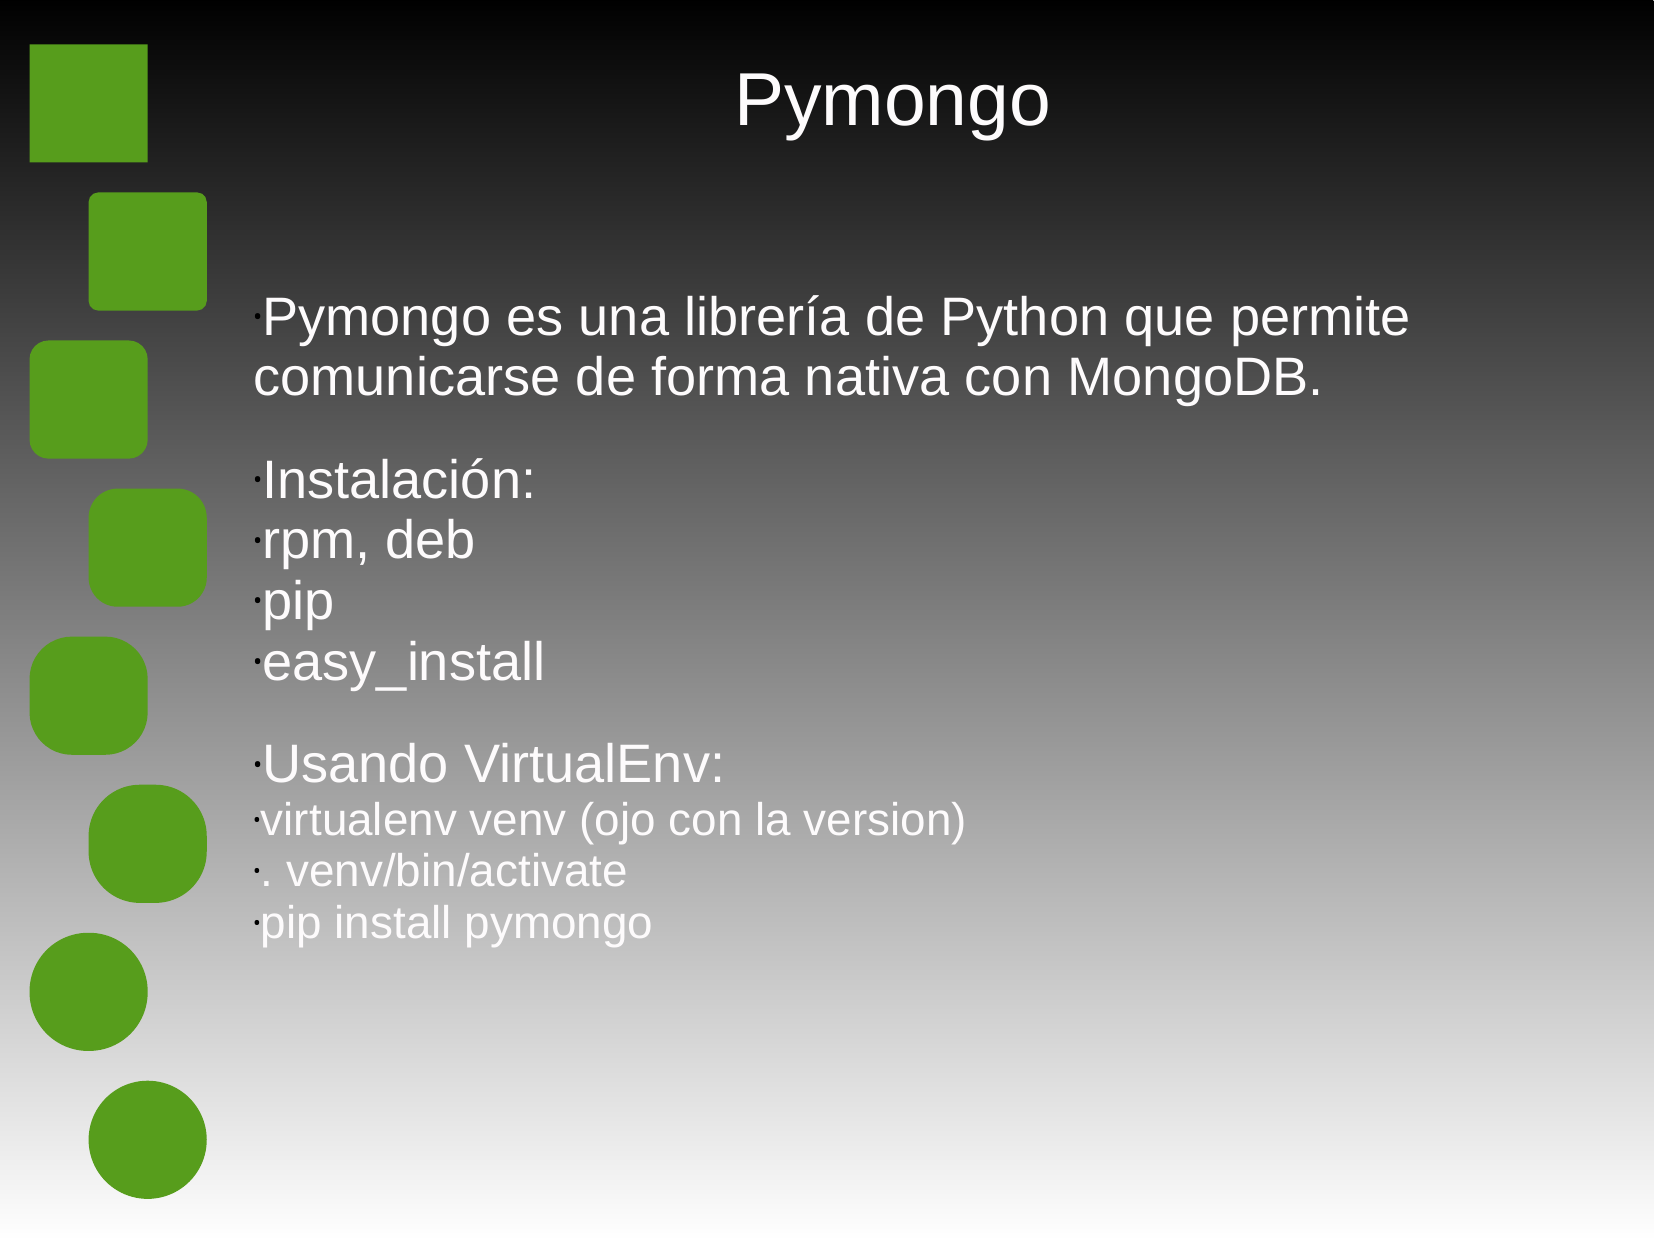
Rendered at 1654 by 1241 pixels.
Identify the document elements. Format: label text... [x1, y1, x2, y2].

title Pymongo [214, 49, 1571, 236]
text_box Pymongo es una librería de Python que permite comunicarse de forma nativa con MongoDB. Instalación: rpm, deb pip easy_install Usando VirtualEnv: virtualenv venv (ojo con la version) . venv/bin/activate pip install pymongo [238, 278, 1632, 1219]
